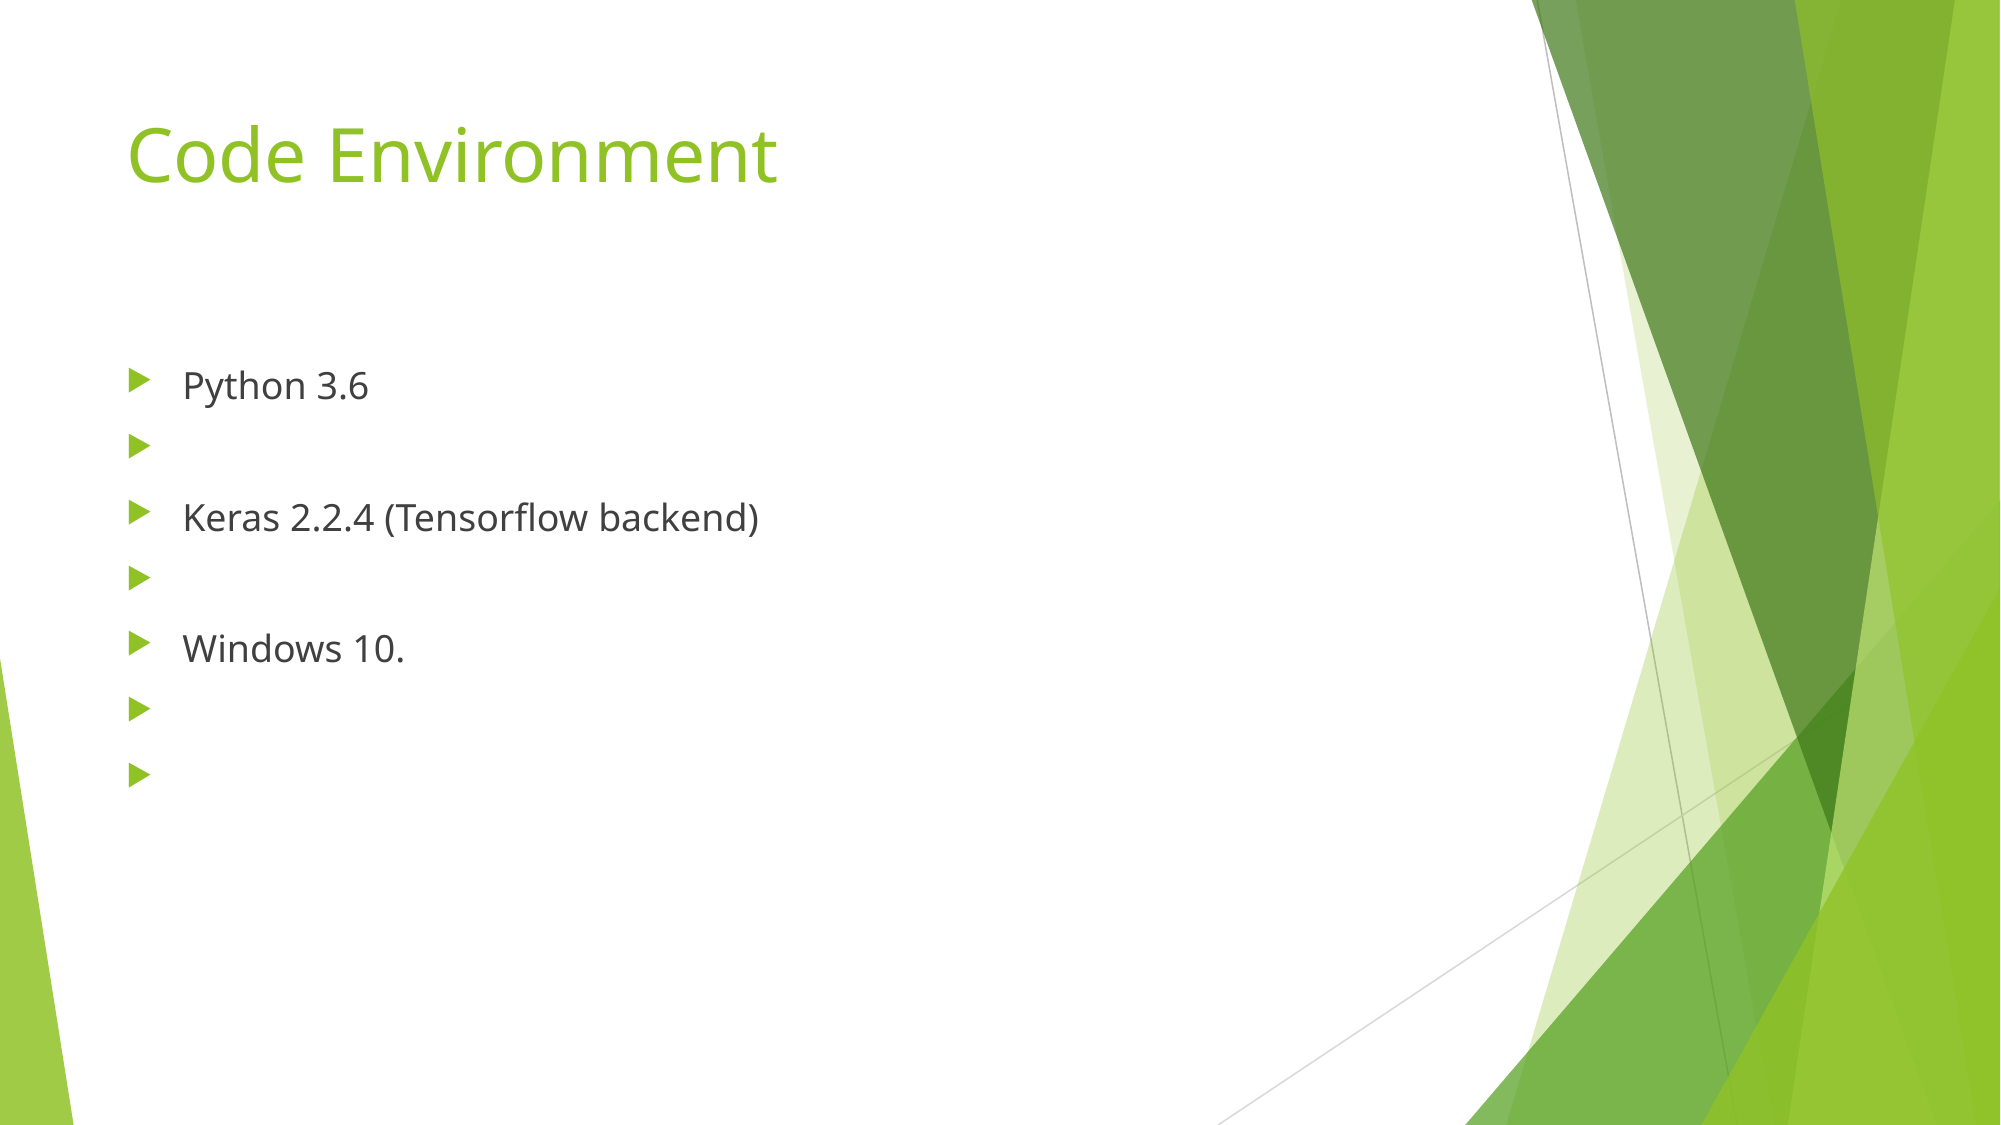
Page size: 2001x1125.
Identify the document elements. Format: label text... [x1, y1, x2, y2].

title Code Environment [111, 99, 1522, 317]
list Python 3.6 Keras 2.2.4 (Tensorflow backend) Windows 10. [111, 354, 1522, 992]
